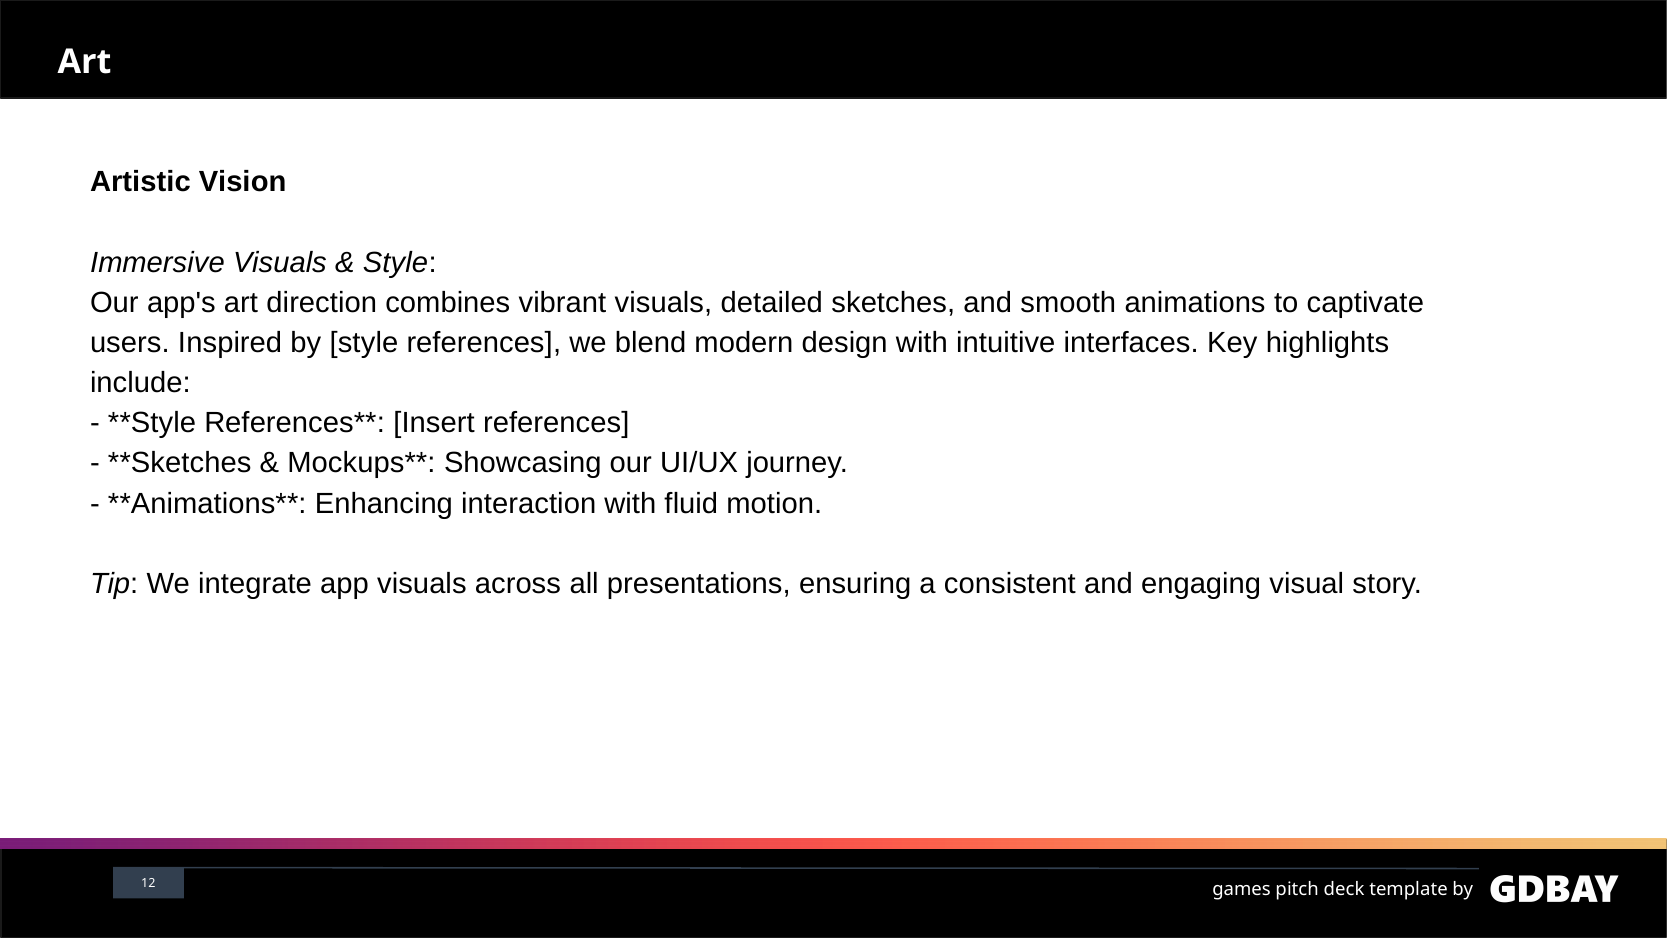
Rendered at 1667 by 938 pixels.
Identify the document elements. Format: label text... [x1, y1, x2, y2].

title Art [42, 25, 1480, 88]
picture [1479, 863, 1630, 914]
slide_number <number> [111, 867, 185, 900]
picture [0, 838, 1667, 849]
text_box Artistic Vision Immersive Visuals & Style: Our app's art direction combines vibrant visuals, detailed sketches, and smooth animations to captivate users. Inspired by [style references], we blend modern design with intuitive interfaces. Key highlights include: - **Style References**: [Insert references] - **Sketches & Mockups**: Showcasing our UI/UX journey. - **Animations**: Enhancing interaction with fluid motion. Tip: We integrate app visuals across all presentations, ensuring a consistent and engaging visual story. [74, 142, 1463, 655]
